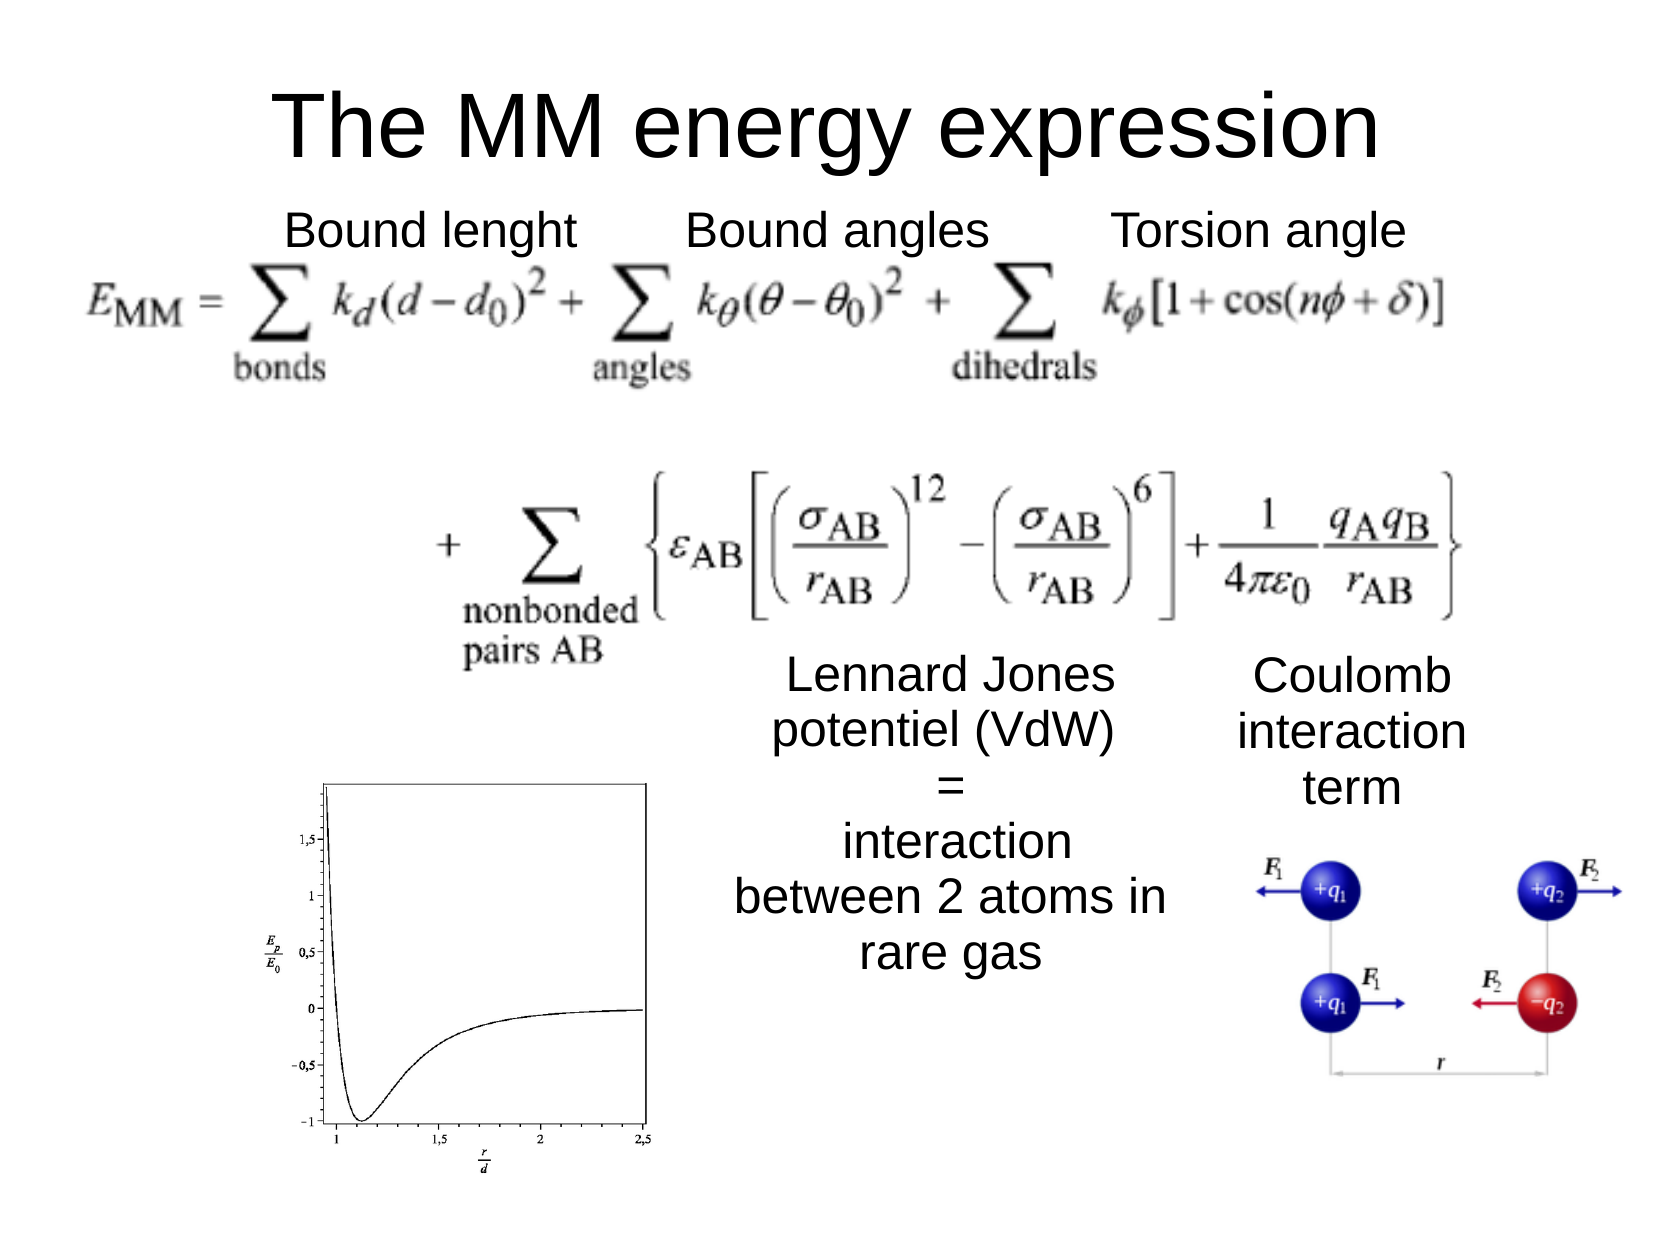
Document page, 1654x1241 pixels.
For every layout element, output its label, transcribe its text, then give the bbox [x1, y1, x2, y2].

title Lennard Jones potentiel (VdW) = interaction between 2 atoms in rare gas [732, 645, 1170, 981]
title The MM energy expression [82, 62, 1571, 189]
picture [56, 212, 1468, 414]
title Bound angles [685, 189, 1028, 272]
title Torsion angle [1110, 189, 1453, 272]
title Bound lenght [283, 189, 626, 272]
picture [1240, 850, 1630, 1091]
picture [425, 460, 1477, 674]
picture [259, 779, 653, 1176]
title Coulomb interaction term [1181, 647, 1524, 815]
